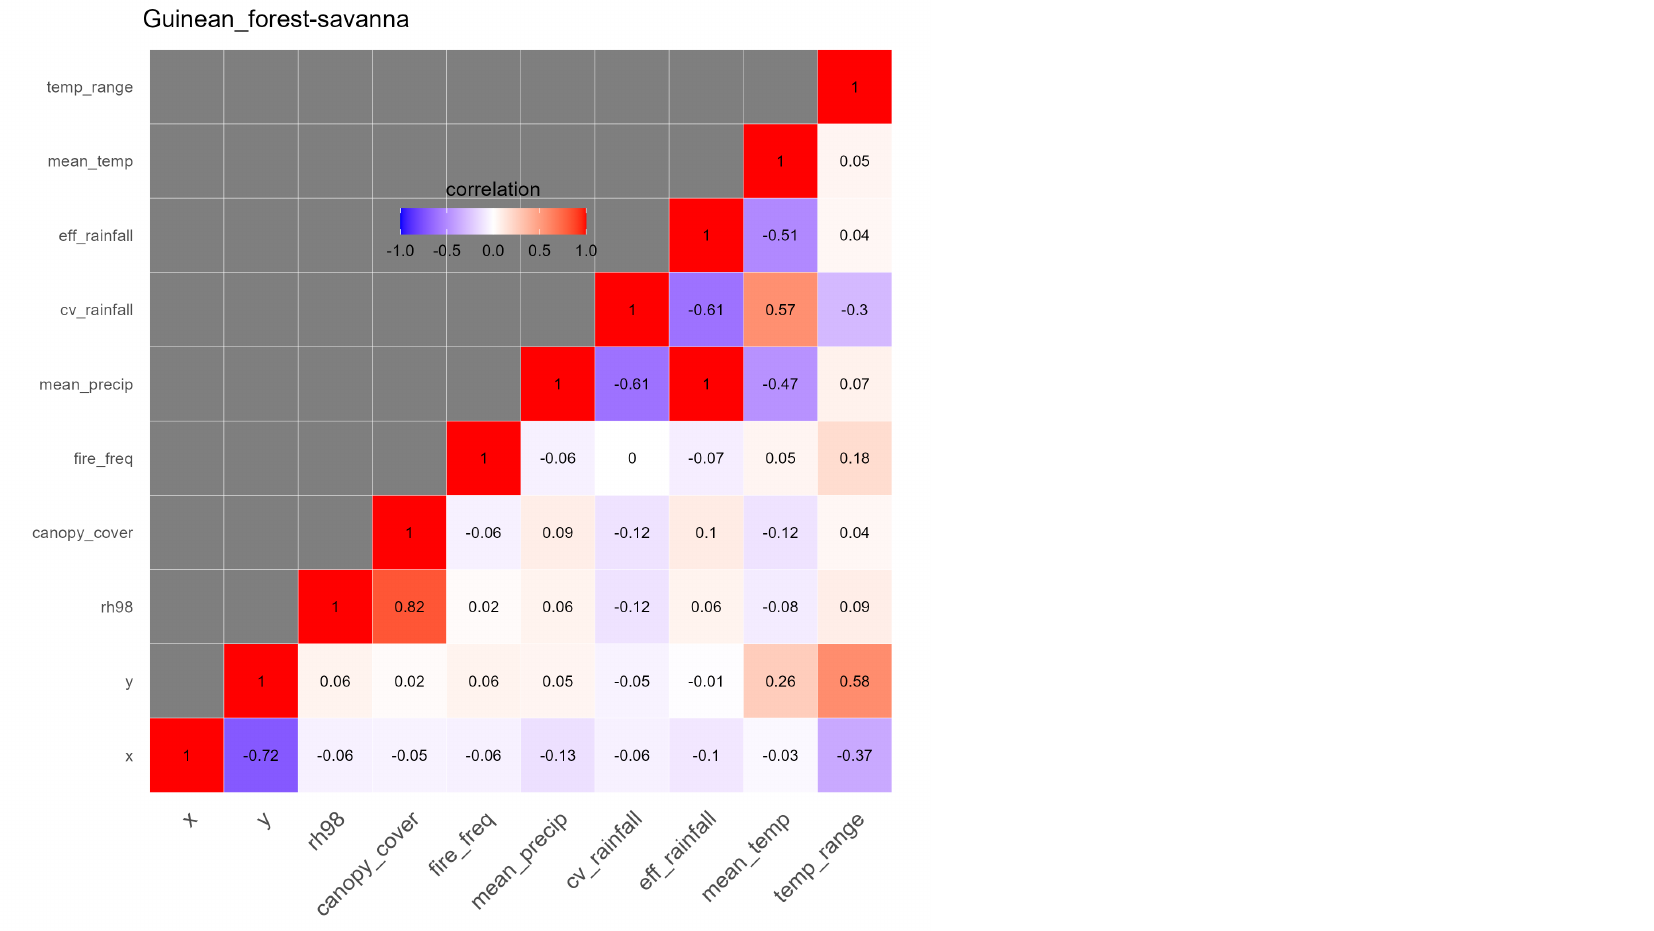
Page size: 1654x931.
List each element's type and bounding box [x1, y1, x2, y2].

picture [0, 0, 931, 931]
